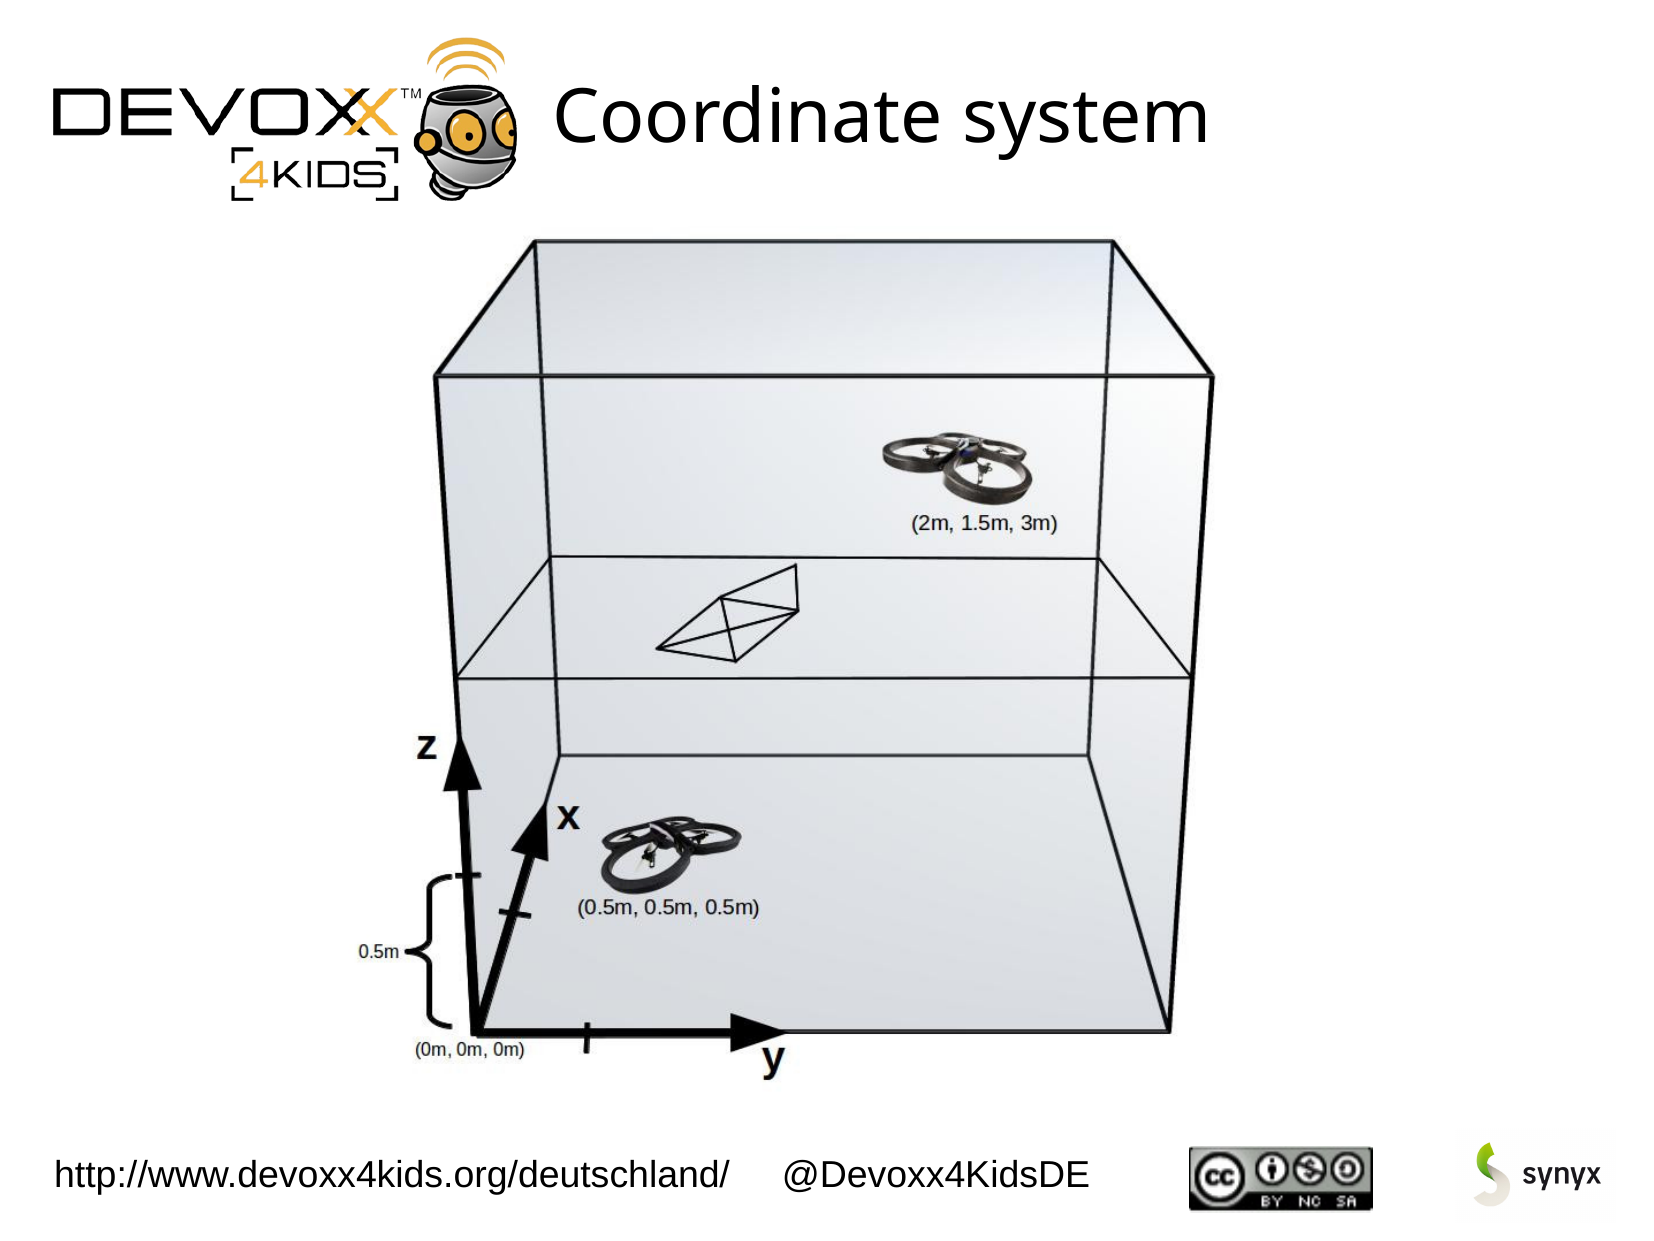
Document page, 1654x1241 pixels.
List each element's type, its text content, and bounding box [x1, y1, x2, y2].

picture [53, 37, 517, 201]
picture [1189, 1146, 1373, 1213]
picture [1455, 1128, 1616, 1223]
title Coordinate system [537, 60, 1595, 302]
picture [339, 208, 1251, 1095]
